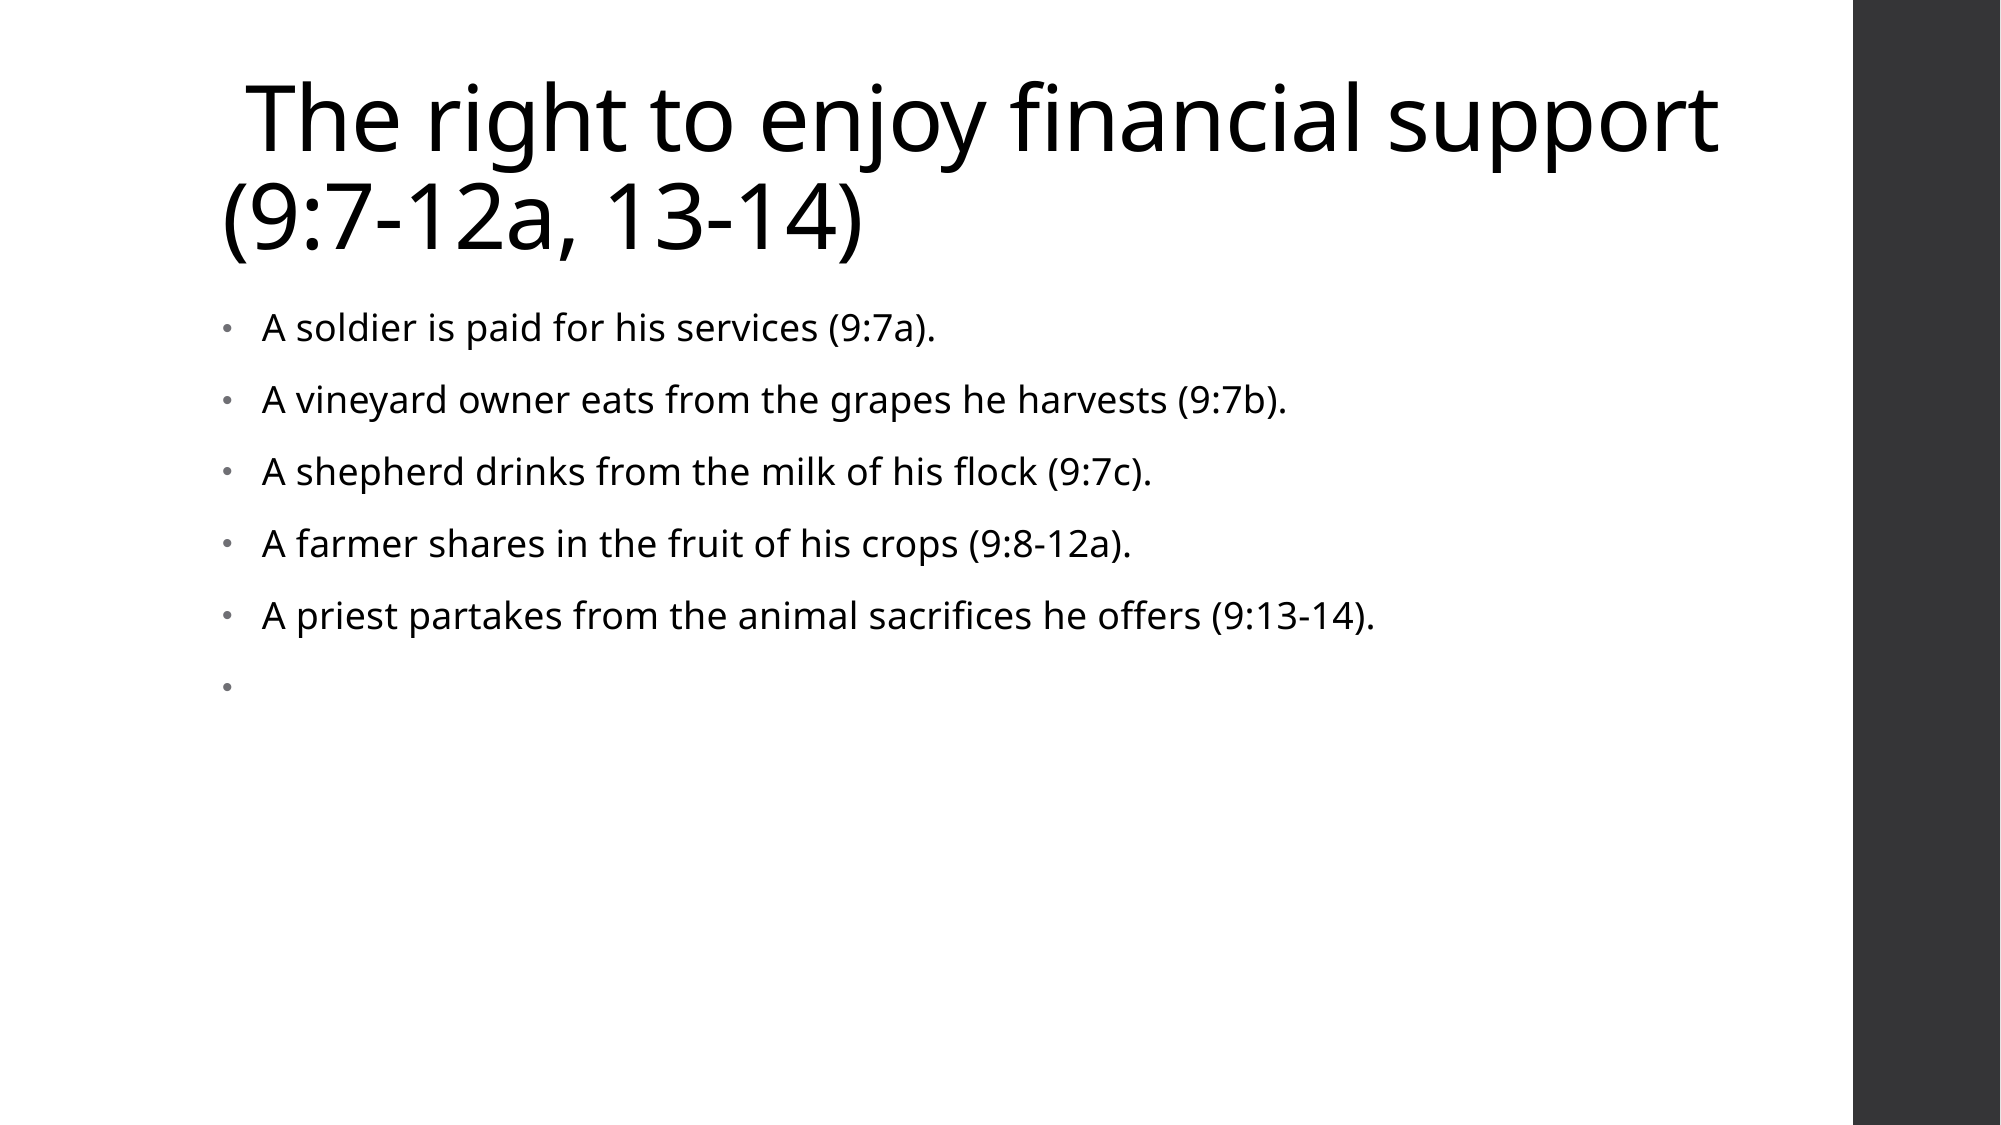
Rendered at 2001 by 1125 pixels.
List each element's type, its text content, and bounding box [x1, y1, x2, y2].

title The right to enjoy financial support (9:7-12a, 13-14) [206, 60, 1797, 278]
list A soldier is paid for his services (9:7a). A vineyard owner eats from the grapes he harvests (9:7b). A shepherd drinks from the milk of his flock (9:7c). A farmer shares in the fruit of his crops (9:8-12a). A priest partakes from the animal sacrifices he offers (9:13-14). [206, 299, 1617, 1014]
